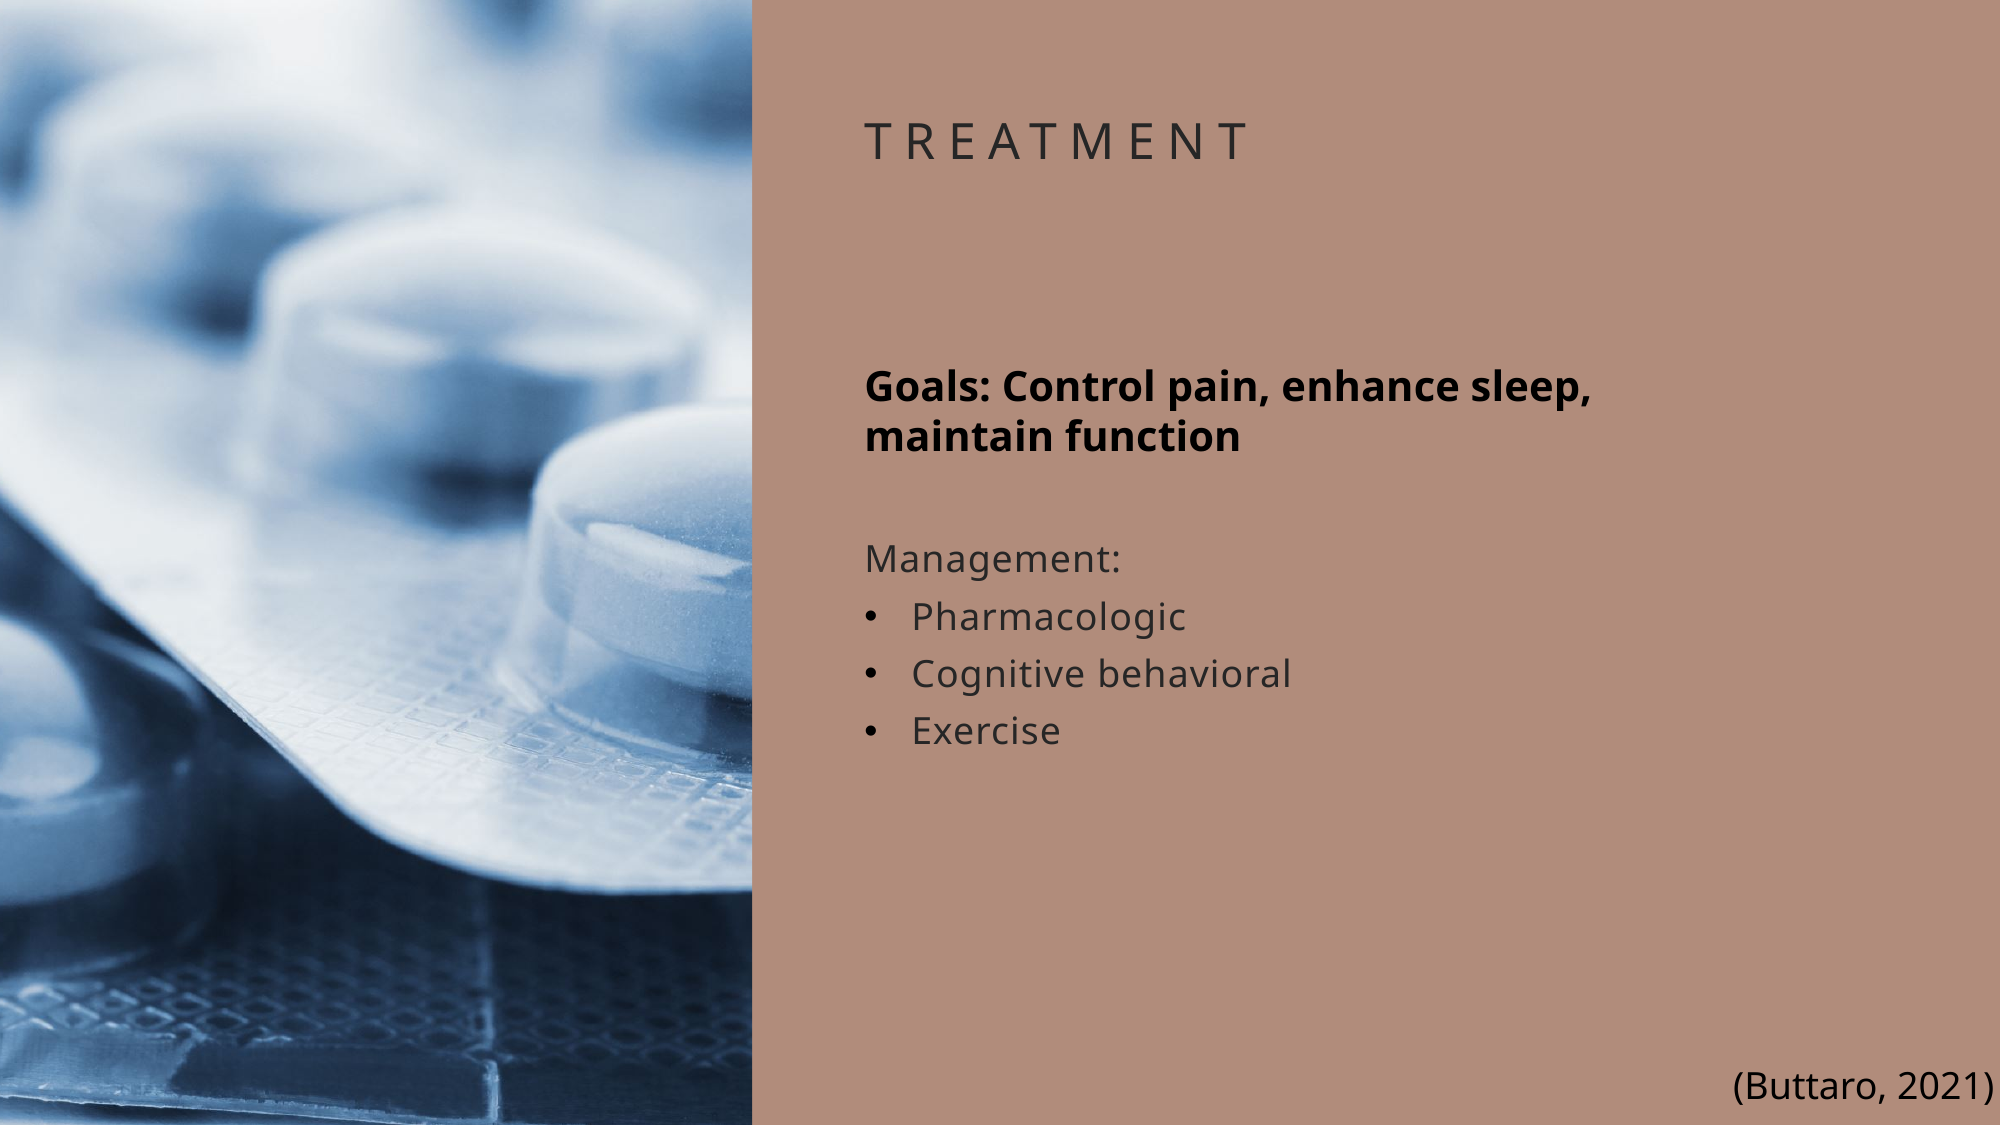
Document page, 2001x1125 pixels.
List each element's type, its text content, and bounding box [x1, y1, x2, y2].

text_box [753, 0, 2000, 1125]
picture [0, 0, 753, 1125]
text_box Goals: Control pain, enhance sleep, maintain function Management: Pharmacologic Cognitive behavioral Exercise [849, 352, 1782, 1026]
text_box (Buttaro, 2021) [1718, 1054, 2000, 1114]
title Treatment [849, 99, 1782, 300]
